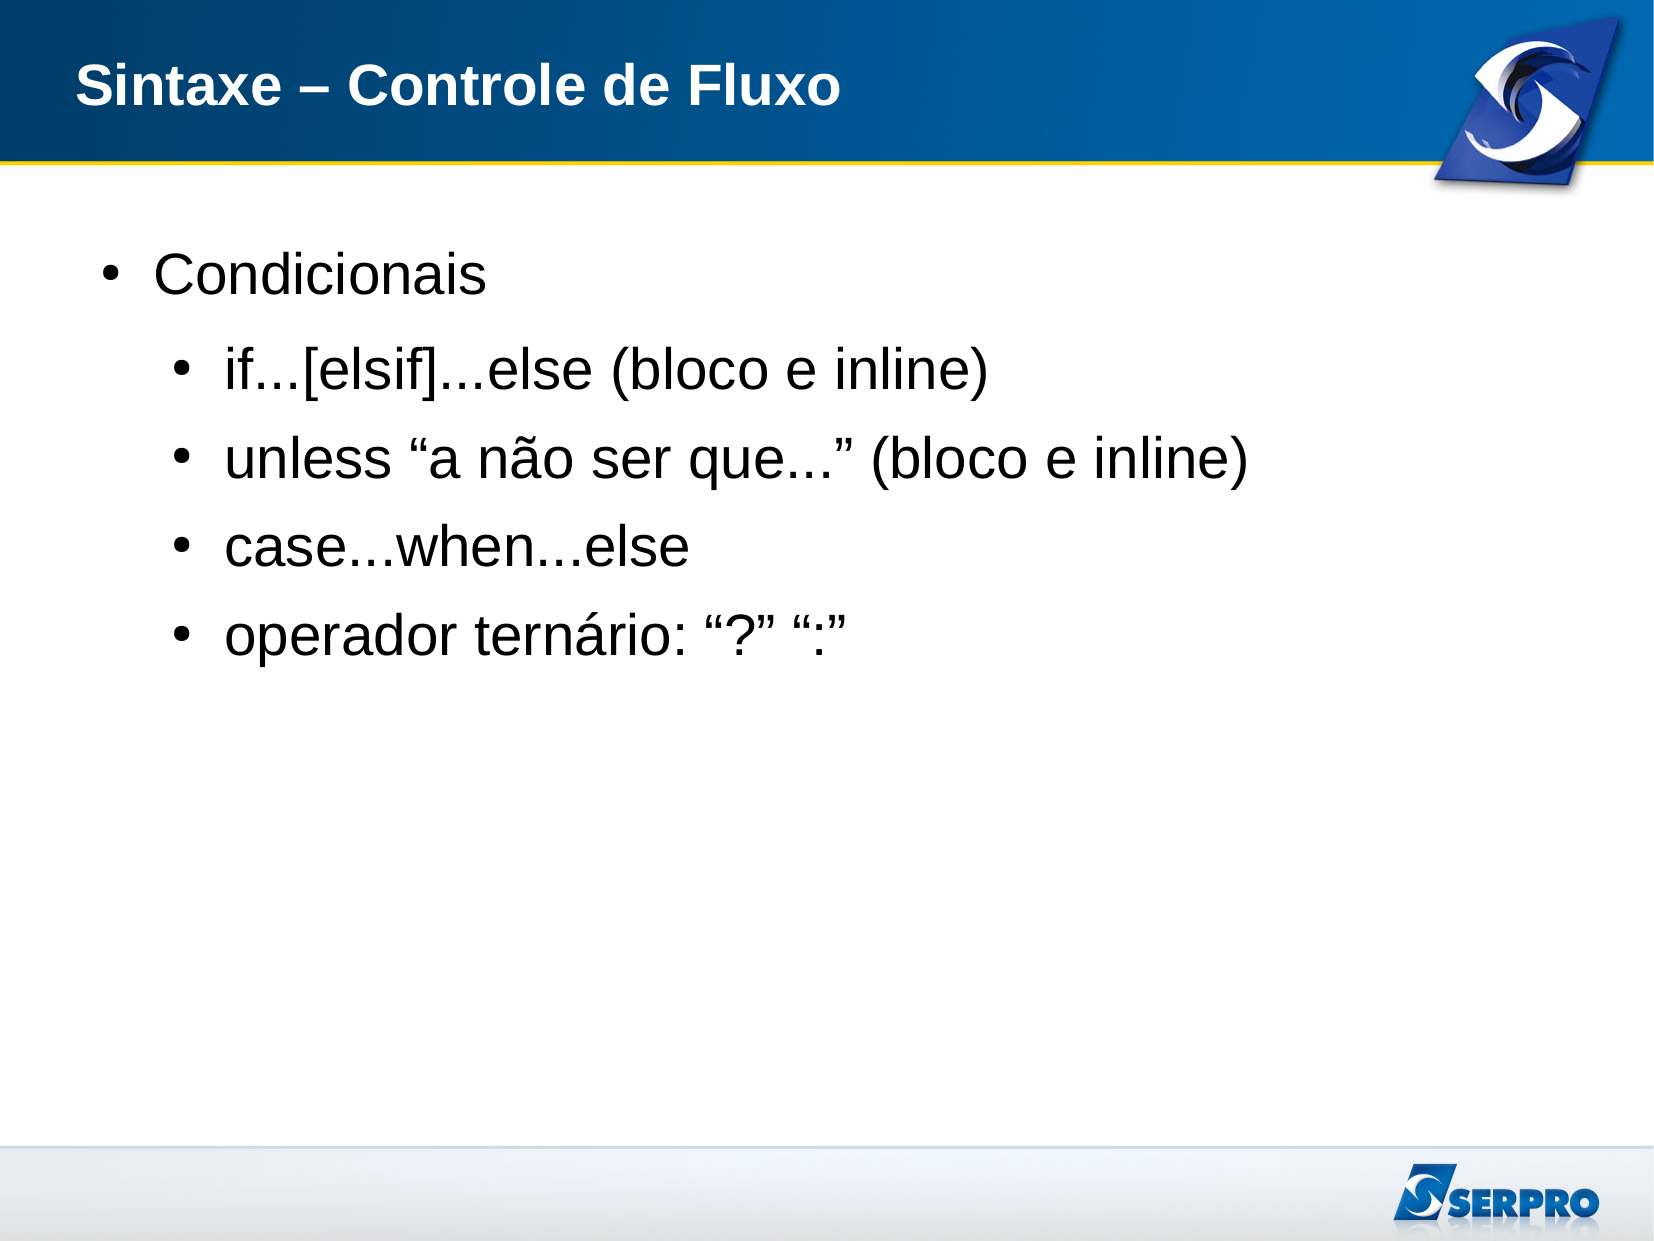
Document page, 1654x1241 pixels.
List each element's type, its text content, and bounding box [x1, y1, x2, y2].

picture [0, 0, 1654, 1241]
title Sintaxe – Controle de Fluxo [75, 41, 1434, 130]
list Condicionais if...[elsif]...else (bloco e inline) unless “a não ser que...” (bloco e inline) case...when...else operador ternário: “?” “:” [82, 242, 1571, 962]
